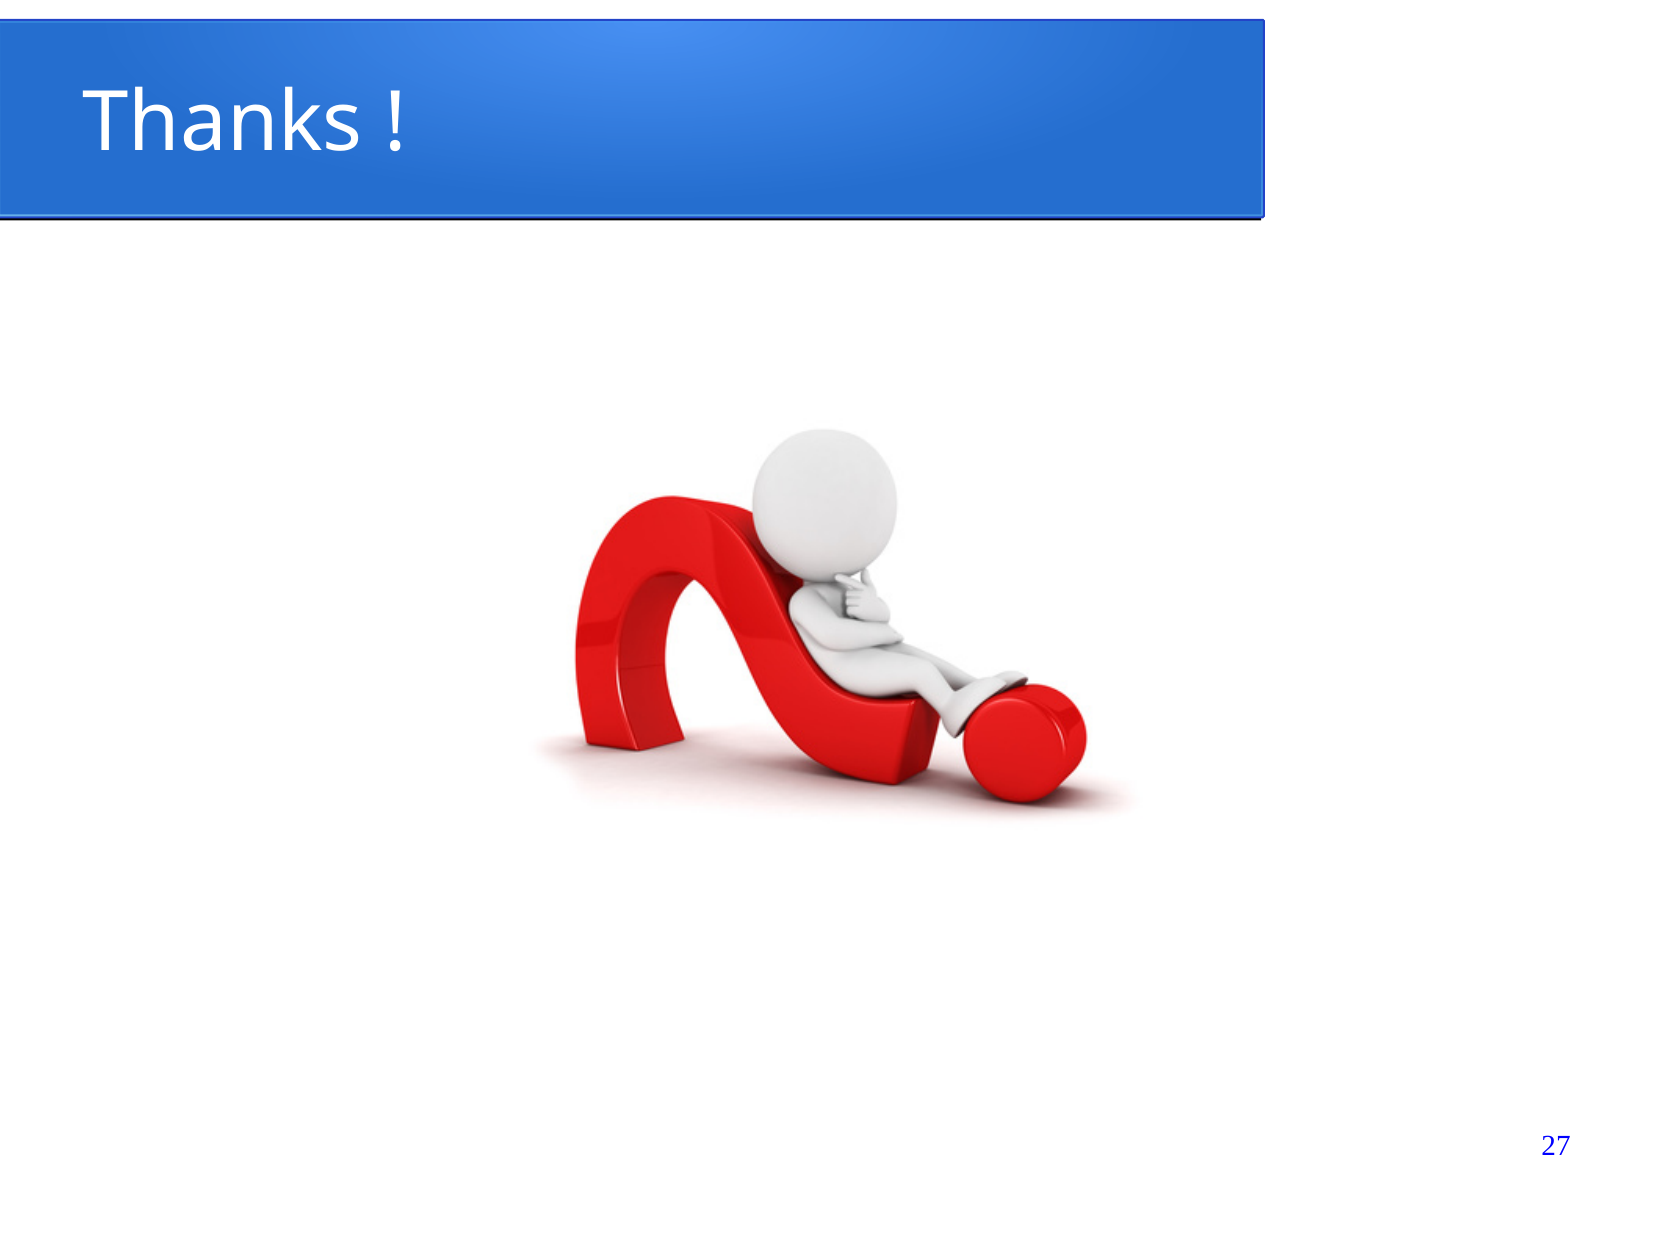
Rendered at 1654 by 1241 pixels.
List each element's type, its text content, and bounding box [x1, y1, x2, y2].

picture [504, 405, 1174, 845]
title Thanks ! [82, 25, 1250, 211]
